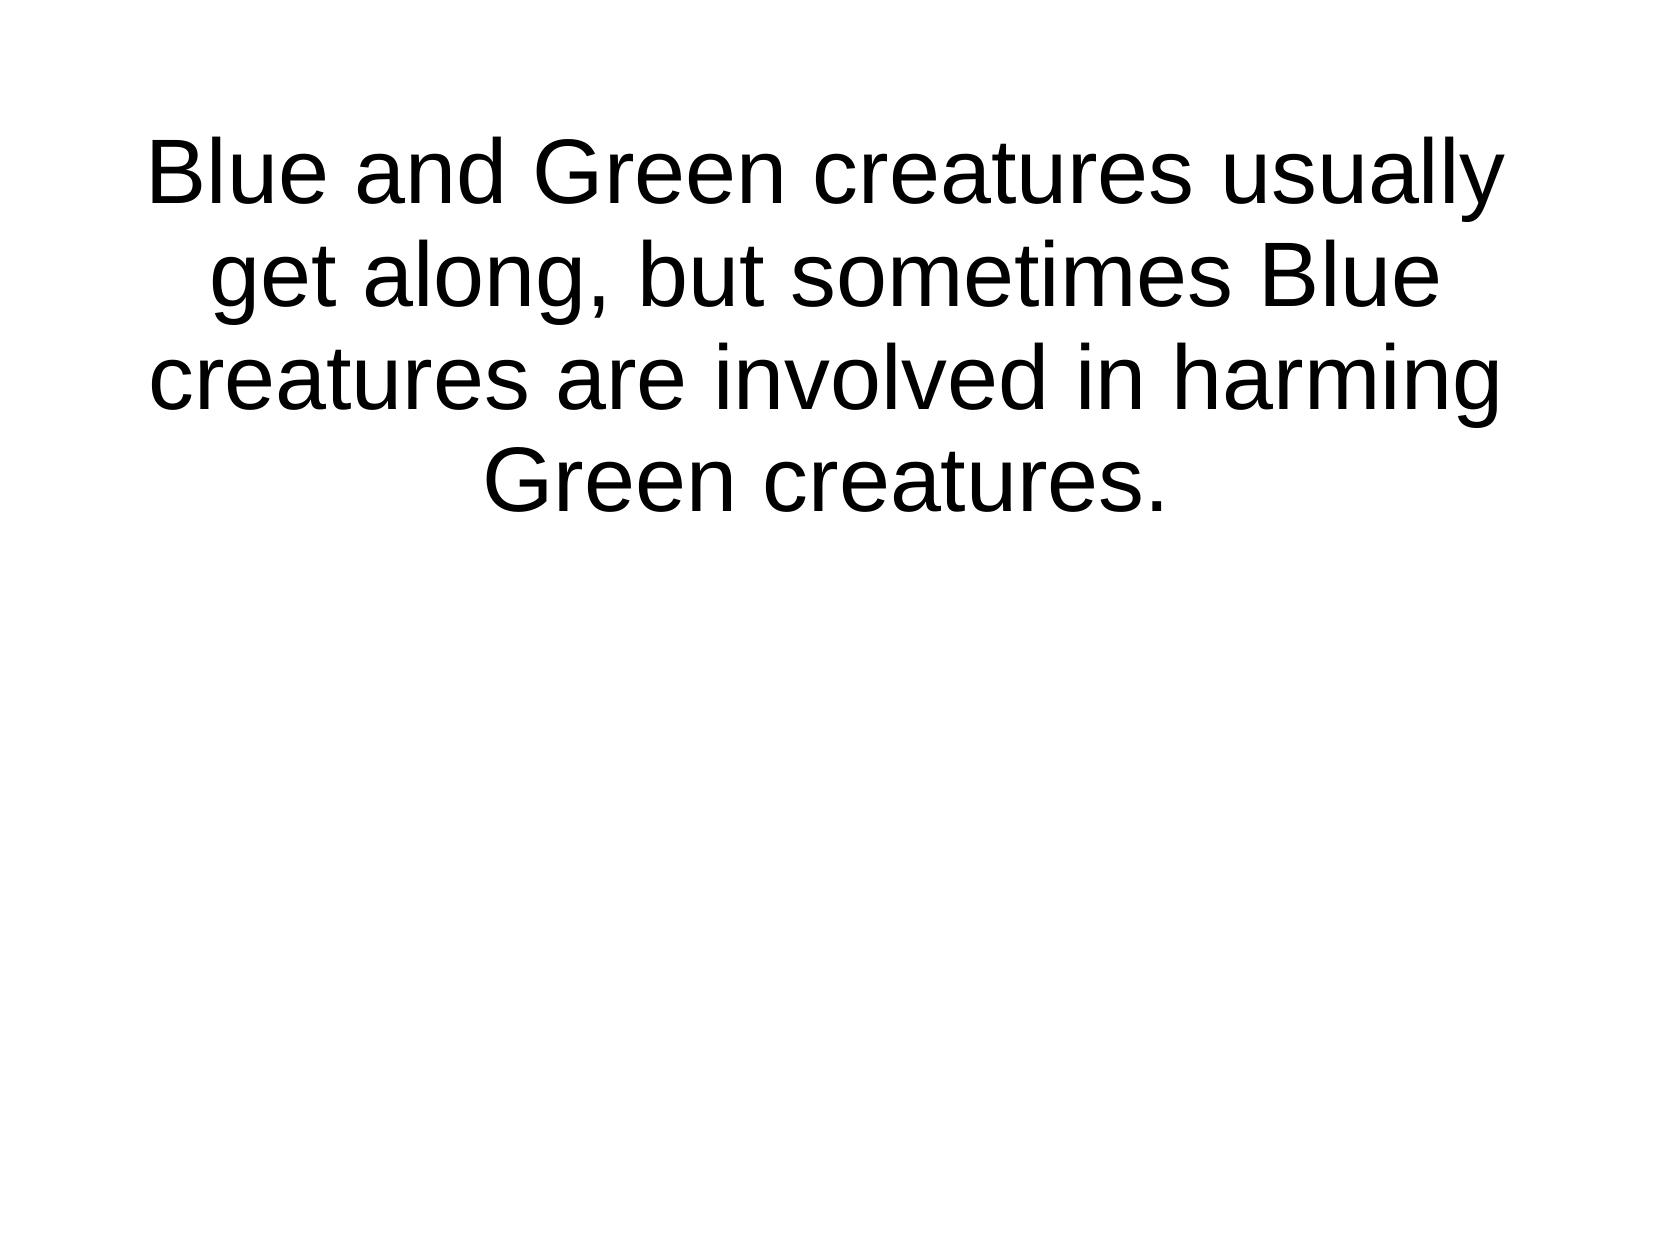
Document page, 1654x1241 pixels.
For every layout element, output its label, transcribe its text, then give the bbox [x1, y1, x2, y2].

title Blue and Green creatures usually get along, but sometimes Blue creatures are involved in harming Green creatures. [82, 121, 1571, 1126]
